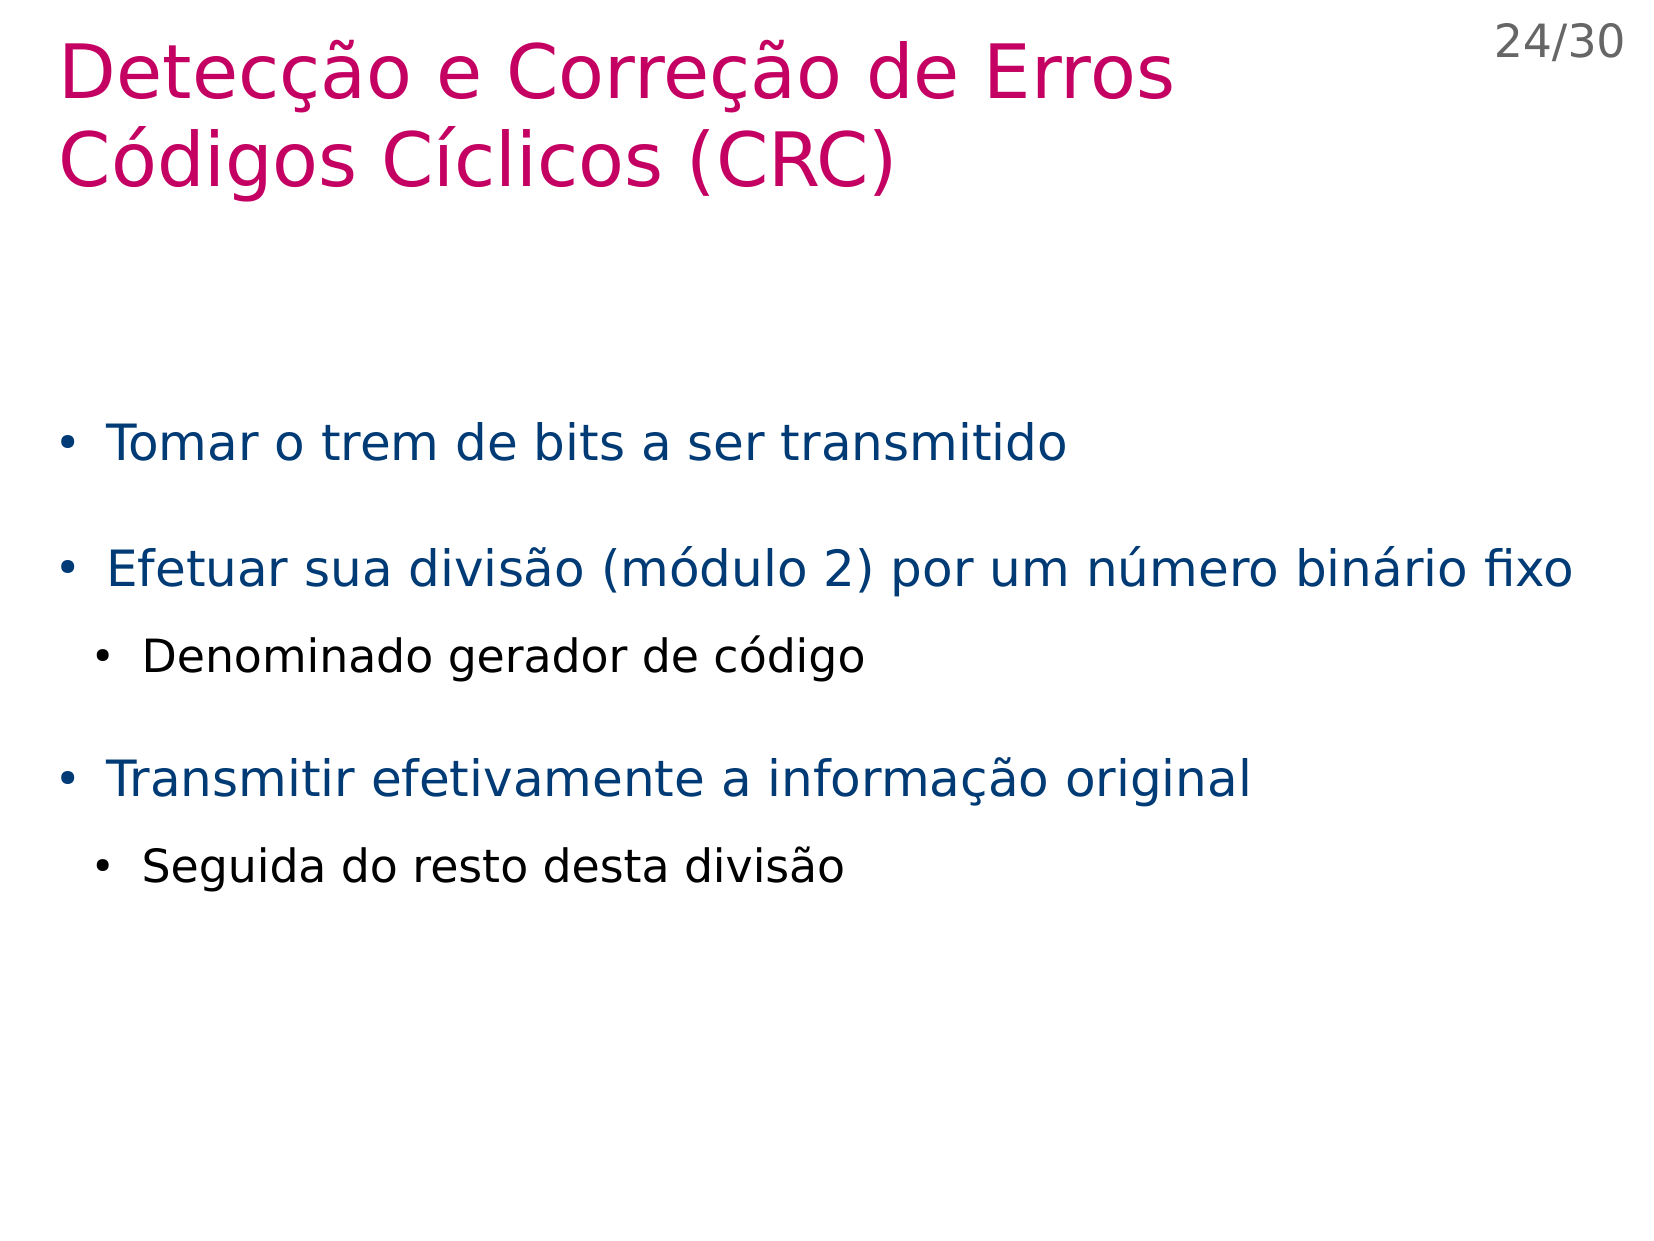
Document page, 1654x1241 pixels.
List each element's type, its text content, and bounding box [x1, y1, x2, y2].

title Detecção e Correção de Erros Códigos Cíclicos (CRC) [59, 29, 1625, 207]
list Tomar o trem de bits a ser transmitido Efetuar sua divisão (módulo 2) por um número binário fixo Denominado gerador de código Transmitir efetivamente a informação original Seguida do resto desta divisão [59, 405, 1625, 1211]
